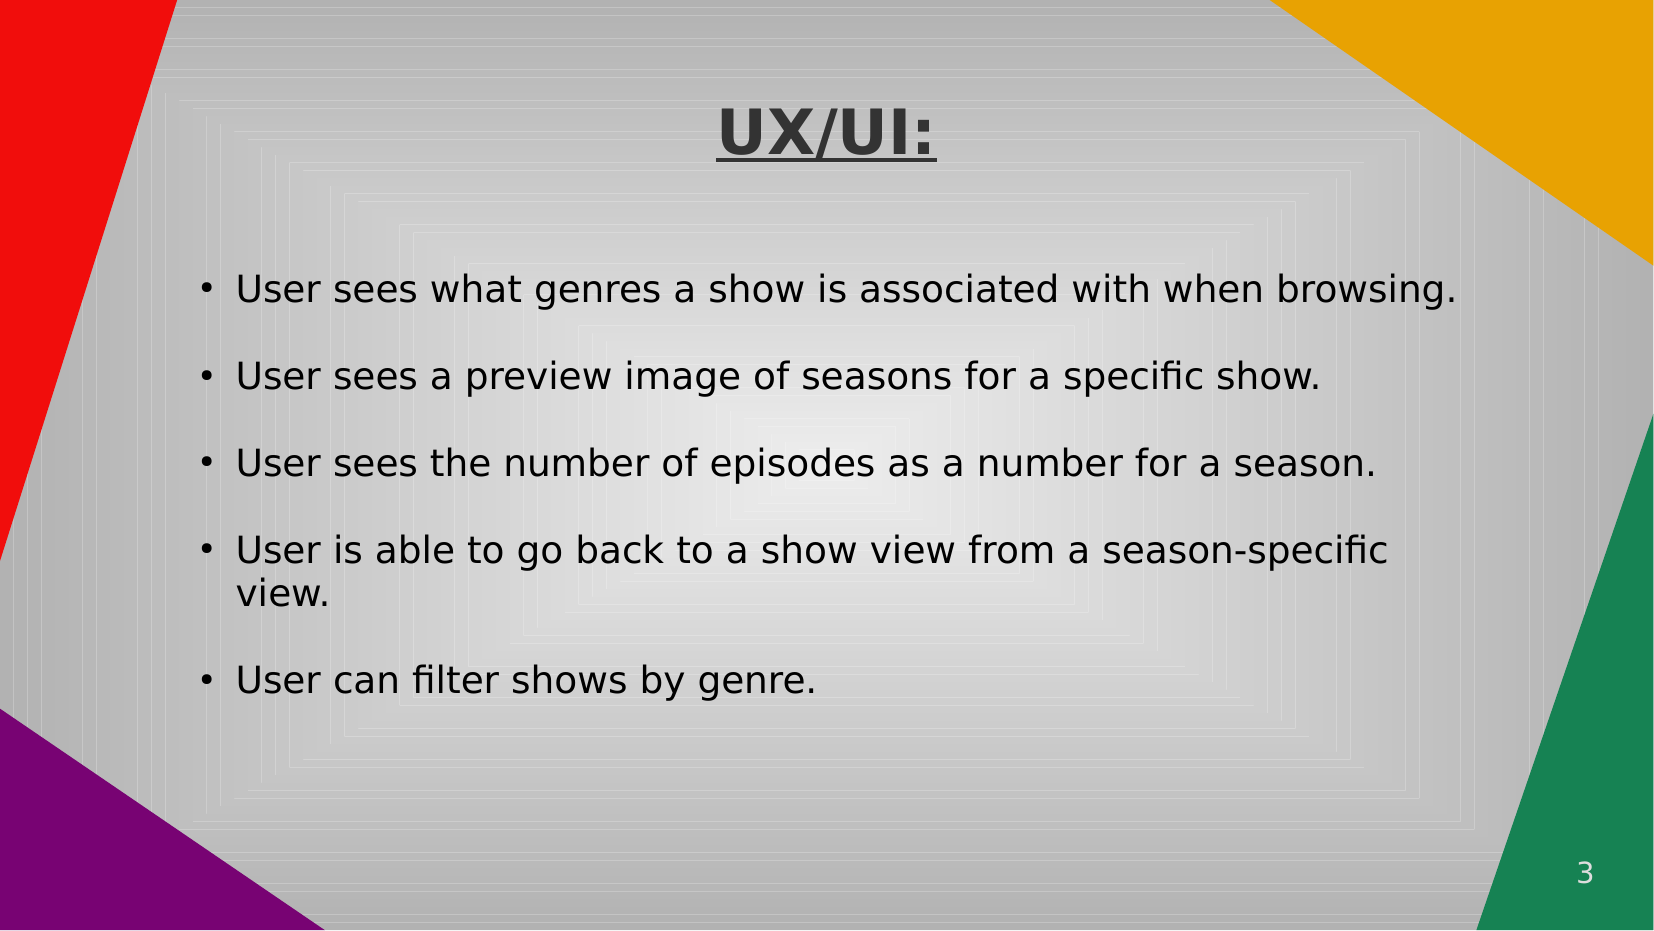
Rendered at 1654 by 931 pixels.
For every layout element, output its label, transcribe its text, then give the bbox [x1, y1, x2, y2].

text_box User sees what genres a show is associated with when browsing. User sees a preview image of seasons for a specific show. User sees the number of episodes as a number for a season. User is able to go back to a show view from a season-specific view. User can filter shows by genre. [185, 216, 1477, 710]
title UX/UI: [118, 59, 1536, 207]
